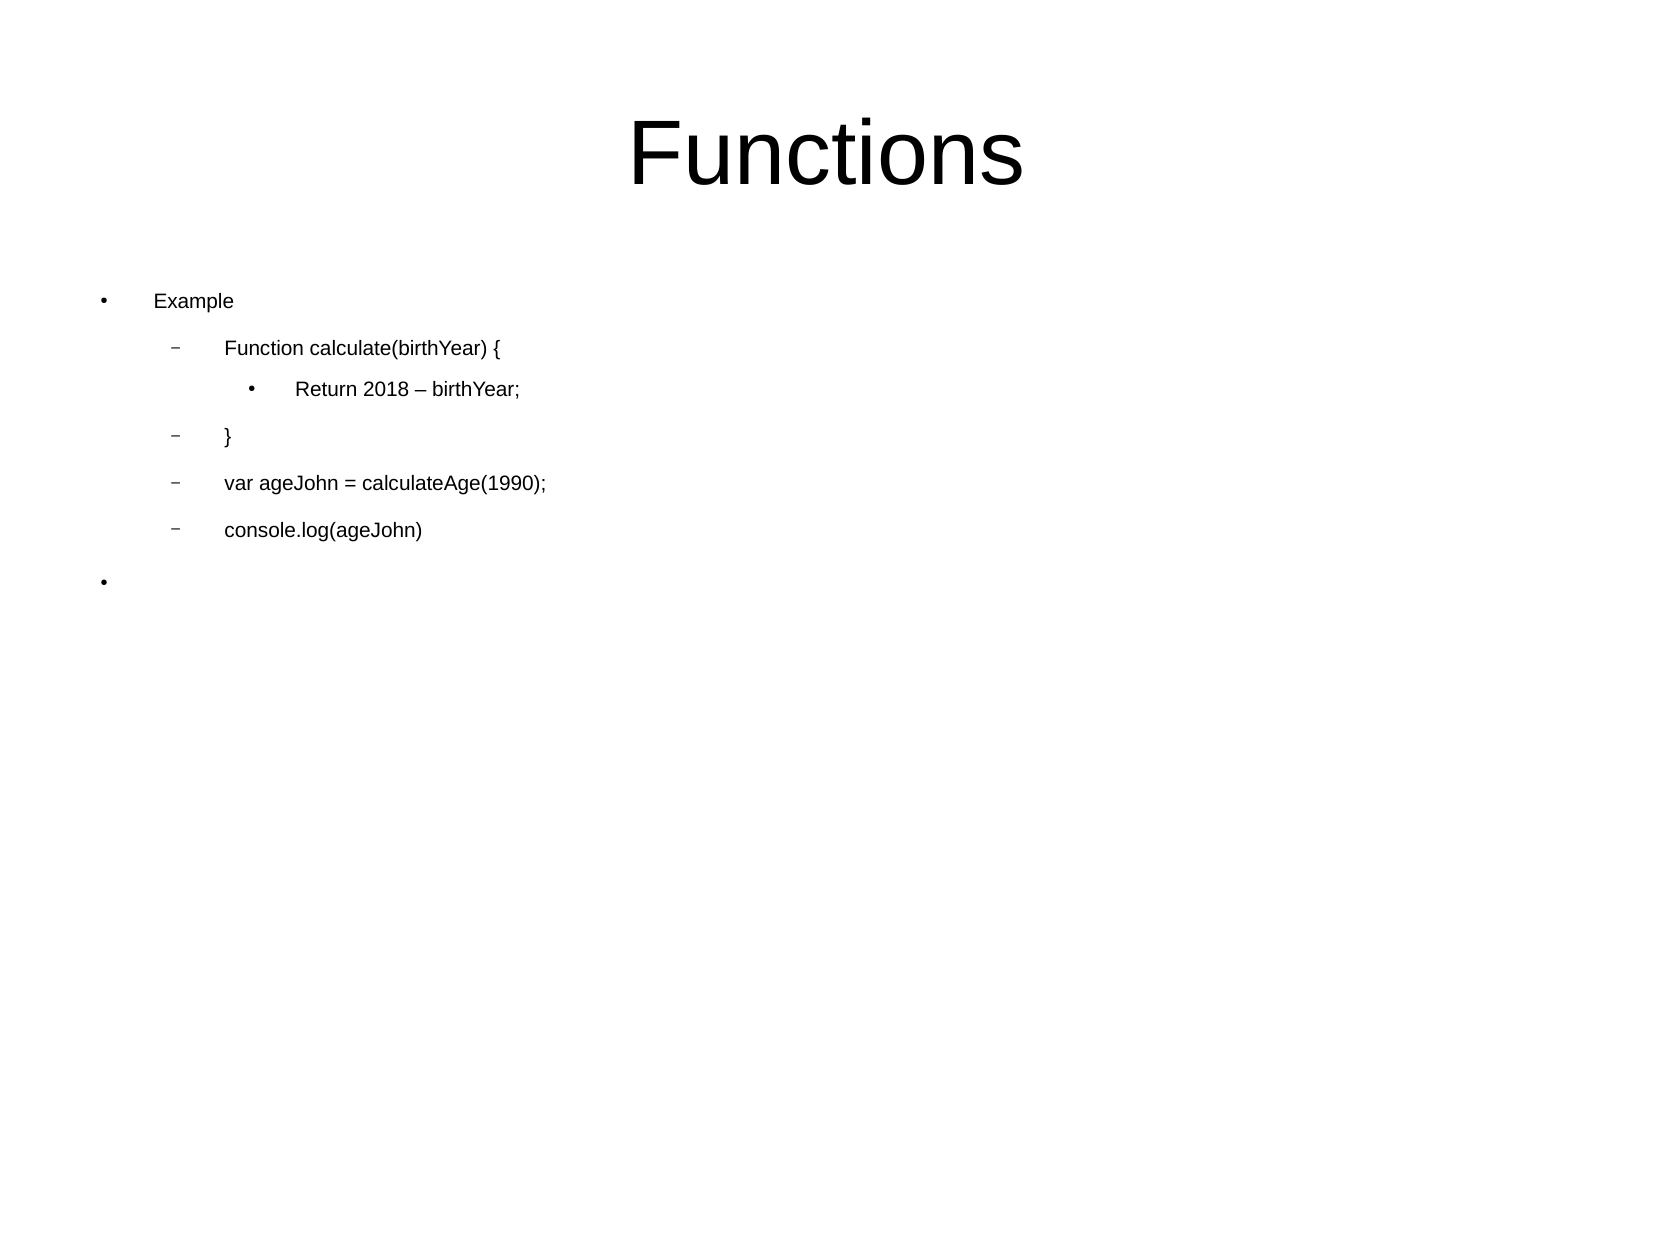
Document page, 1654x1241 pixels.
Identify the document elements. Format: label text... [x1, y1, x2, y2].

list Example Function calculate(birthYear) { Return 2018 – birthYear; } var ageJohn = calculateAge(1990); console.log(ageJohn) [82, 290, 1560, 1217]
title Functions [82, 49, 1571, 257]
